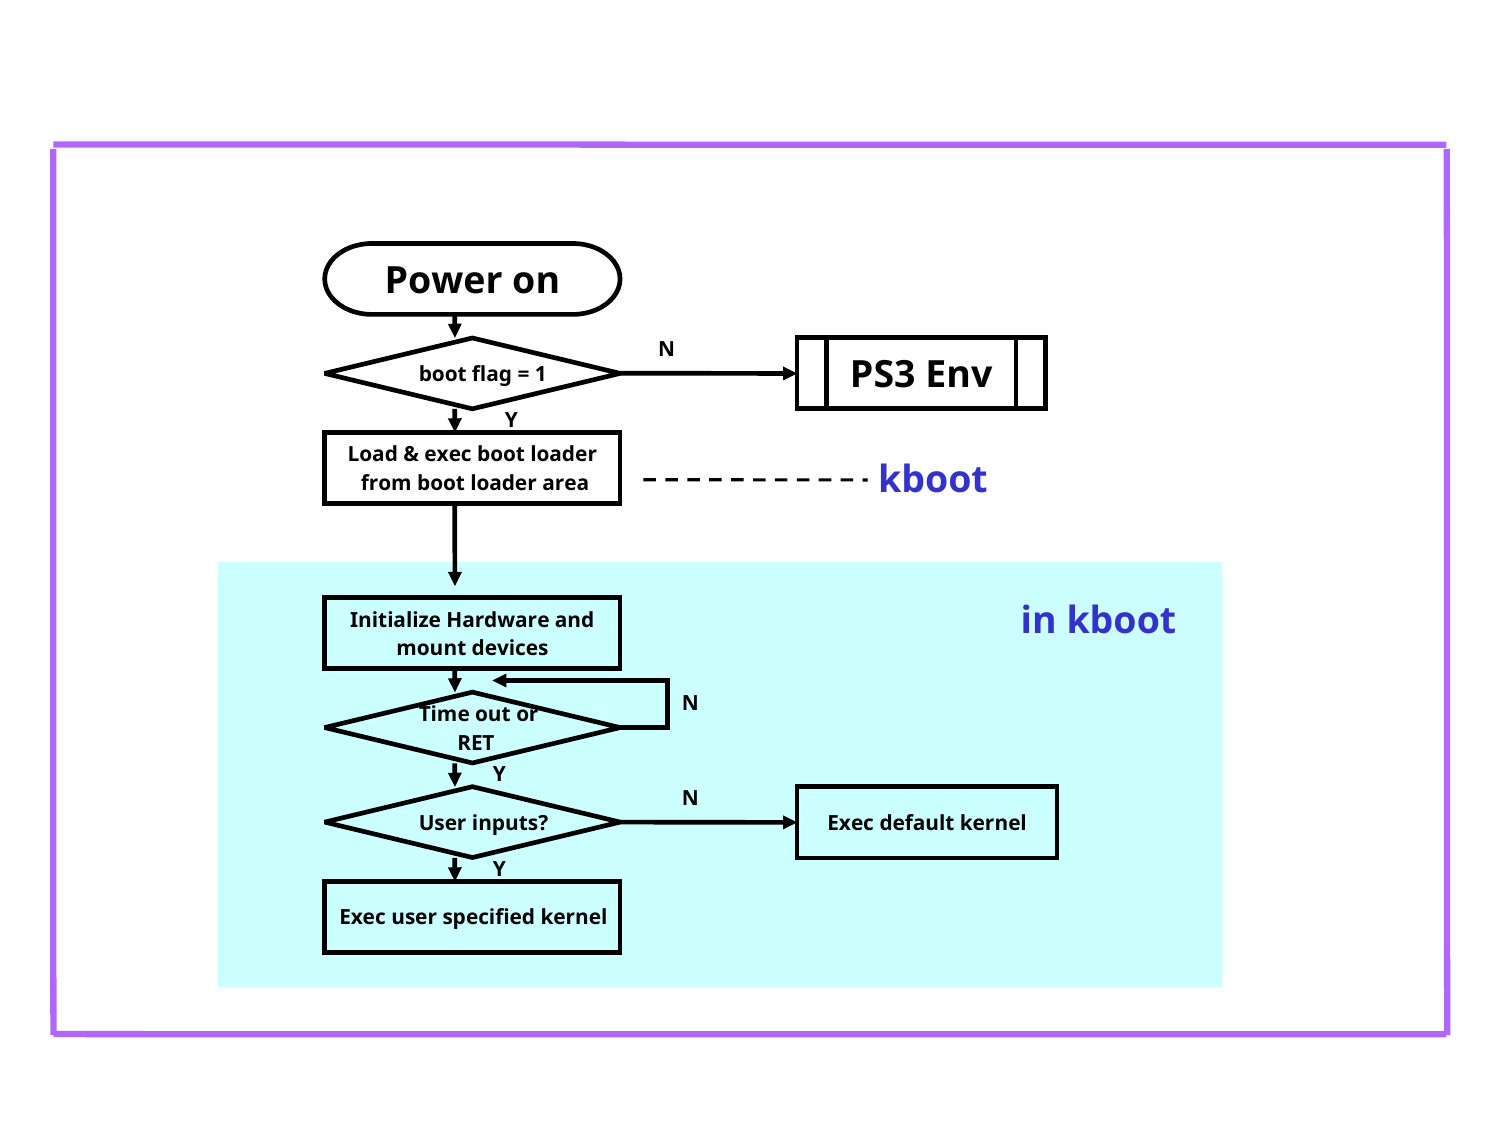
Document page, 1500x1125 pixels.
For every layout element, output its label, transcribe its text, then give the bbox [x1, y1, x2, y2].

text_box Y [478, 751, 529, 796]
text_box Initialize Hardware and mount devices [324, 597, 621, 669]
text_box Exec user specified kernel [324, 881, 621, 953]
text_box N [667, 680, 719, 725]
text_box boot flag = 1 [324, 337, 620, 409]
text_box in kboot [986, 585, 1211, 653]
text_box Load & exec boot loader from boot loader area [324, 432, 621, 504]
text_box Time out or RET [324, 692, 620, 763]
text_box Y [478, 845, 529, 890]
text_box N [667, 774, 719, 819]
text_box N [643, 326, 695, 371]
text_box [218, 562, 1223, 988]
text_box PS3 Env [797, 337, 1045, 409]
text_box Power on [324, 243, 621, 315]
text_box Y [490, 396, 541, 441]
text_box kboot [820, 443, 1046, 511]
text_box User inputs? [324, 786, 620, 858]
text_box Exec default kernel [797, 786, 1058, 858]
